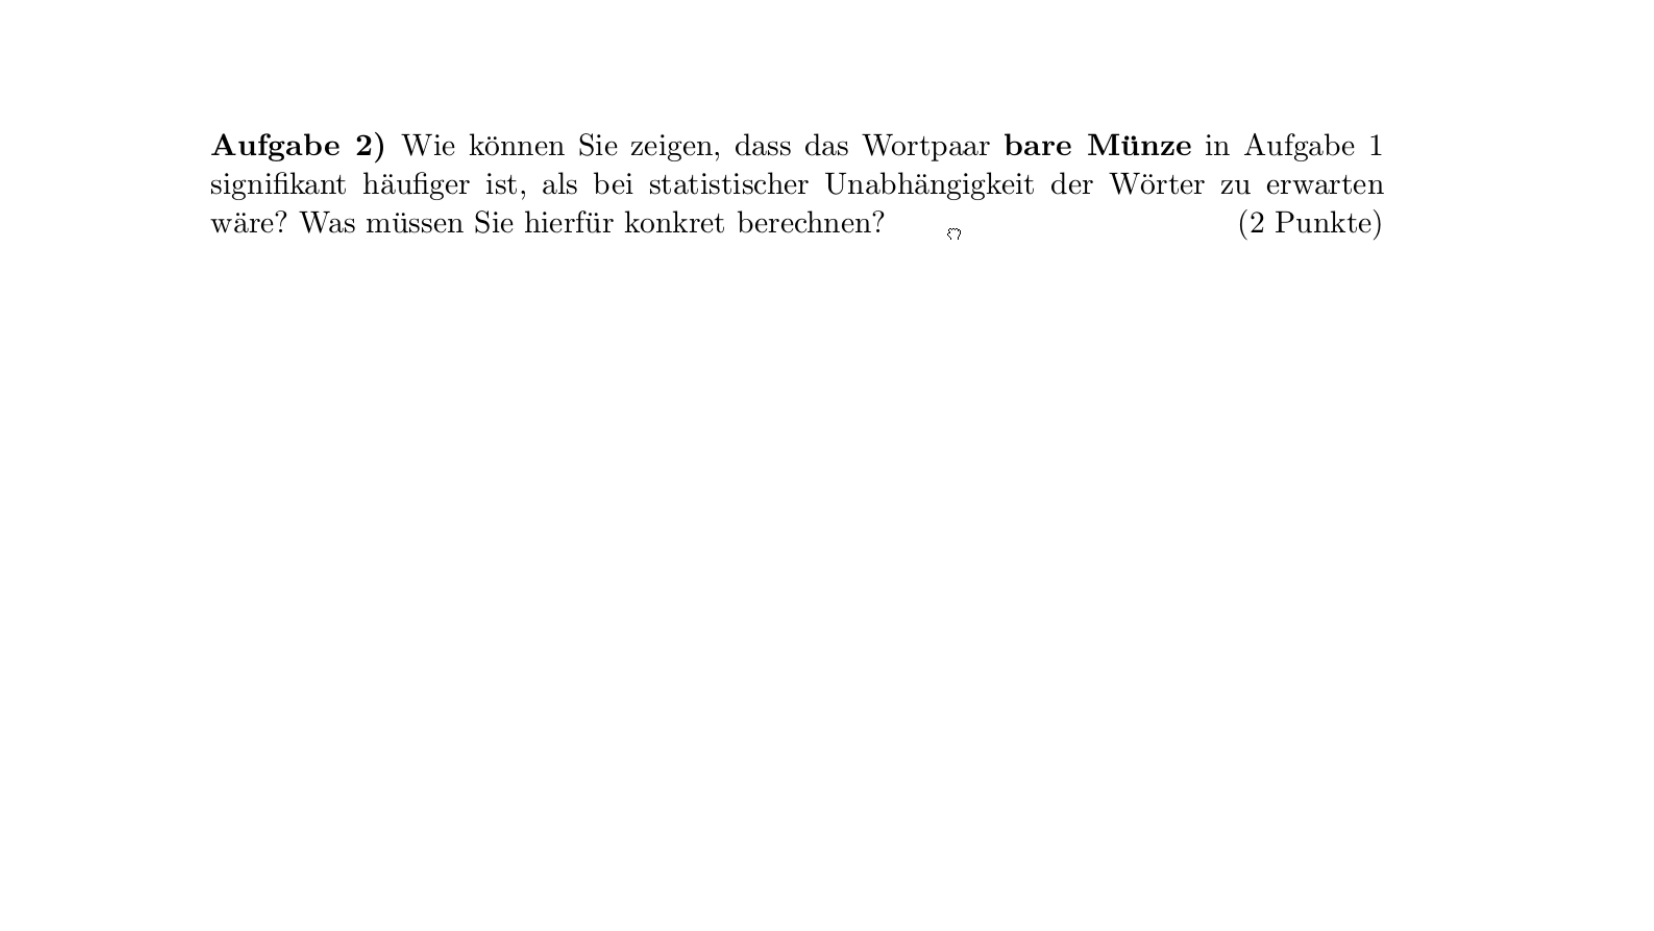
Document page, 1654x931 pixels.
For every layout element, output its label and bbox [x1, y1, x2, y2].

picture [180, 103, 1408, 271]
